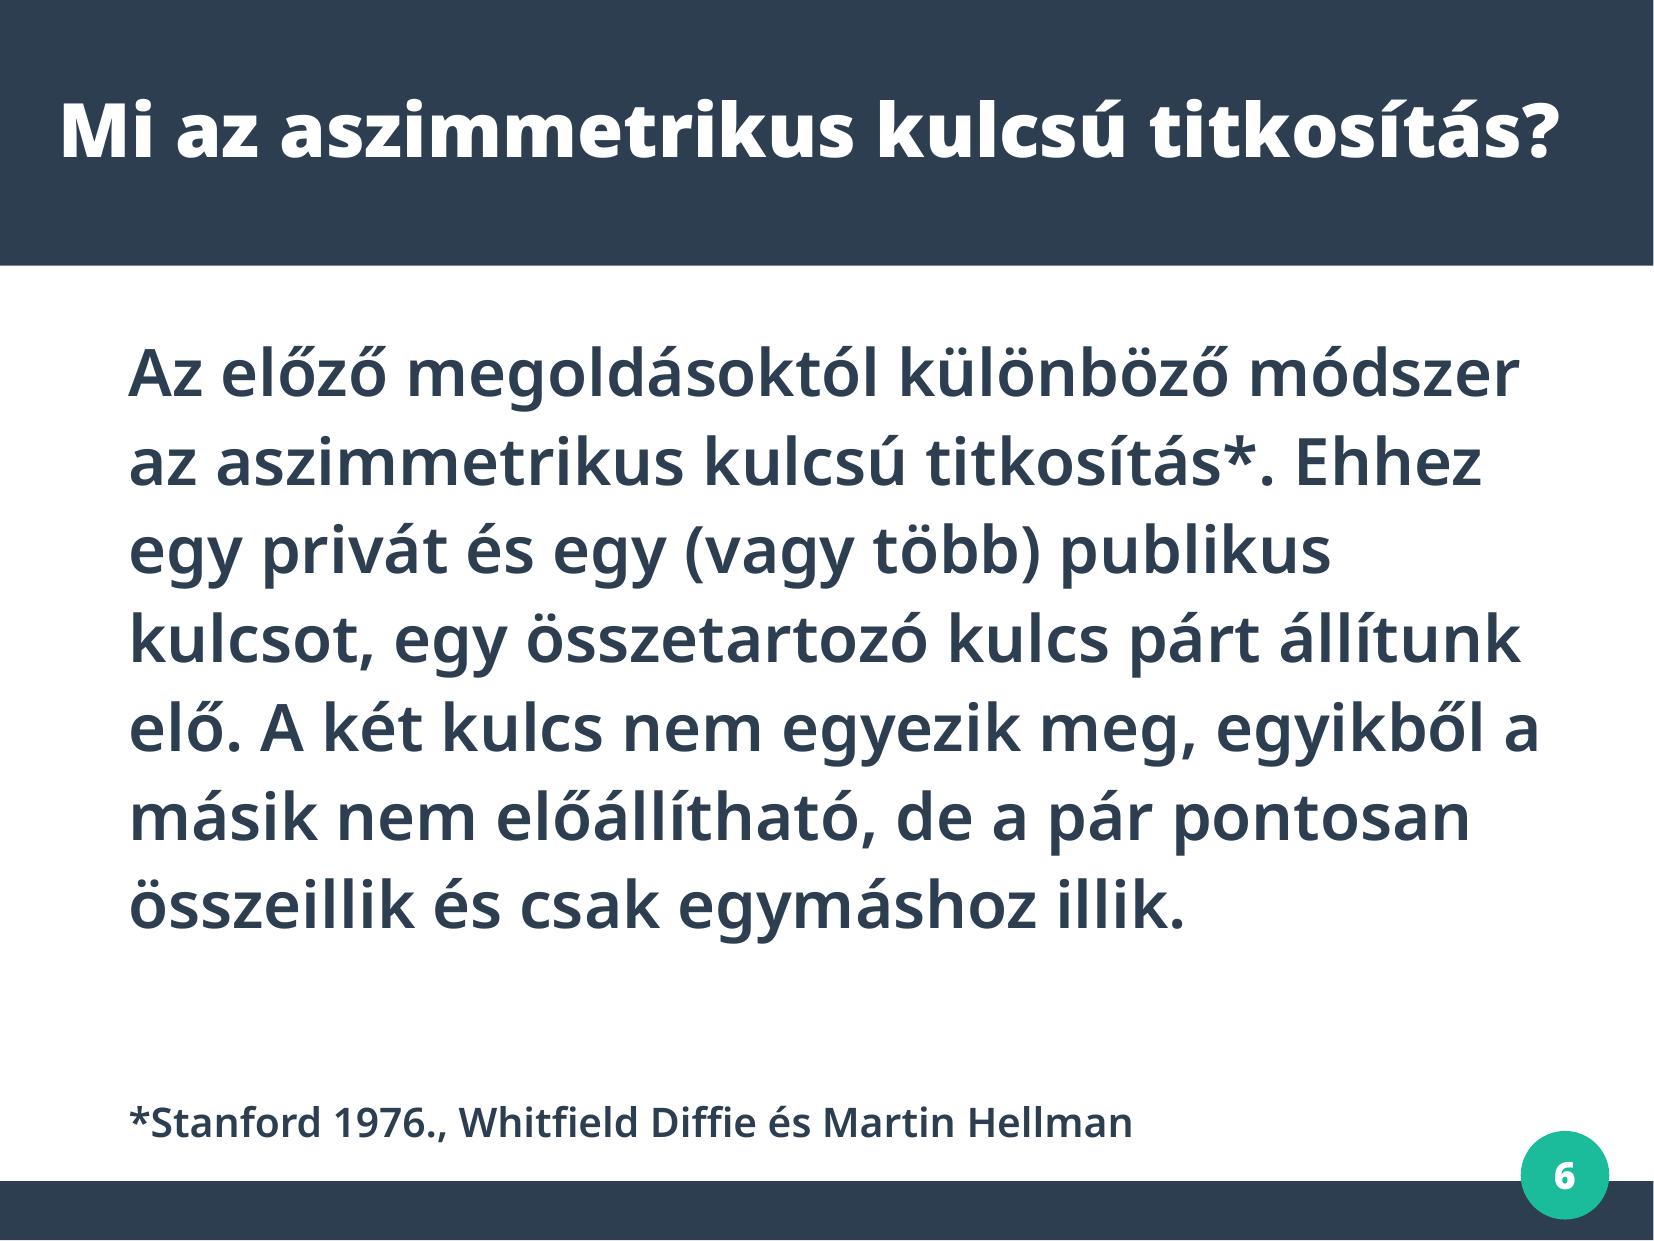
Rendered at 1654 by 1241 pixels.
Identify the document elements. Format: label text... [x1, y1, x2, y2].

list Az előző megoldásoktól különböző módszer az aszimmetrikus kulcsú titkosítás*. Ehhez egy privát és egy (vagy több) publikus kulcsot, egy összetartozó kulcs párt állítunk elő. A két kulcs nem egyezik meg, egyikből a másik nem előállítható, de a pár pontosan összeillik és csak egymáshoz illik. *Stanford 1976., Whitfield Diffie és Martin Hellman [59, 324, 1595, 1152]
title Mi az aszimmetrikus kulcsú titkosítás? [59, 49, 1595, 207]
